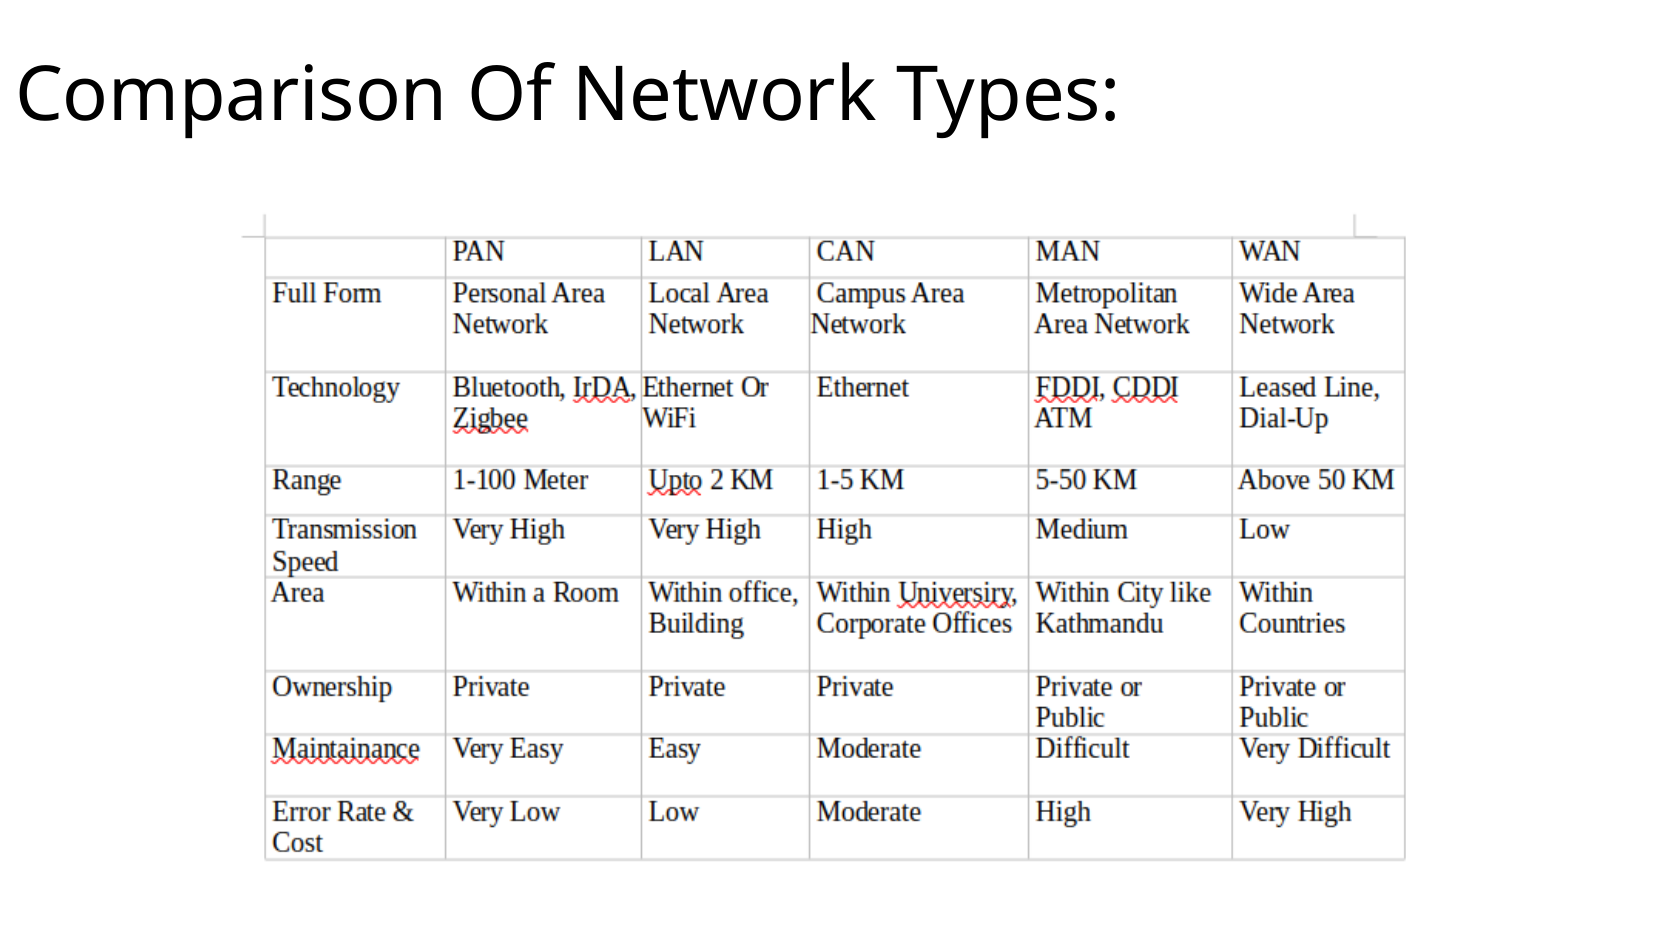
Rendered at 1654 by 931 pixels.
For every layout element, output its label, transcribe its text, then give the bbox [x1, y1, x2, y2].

picture [223, 207, 1463, 883]
title Comparison Of Network Types: [0, 36, 1536, 155]
